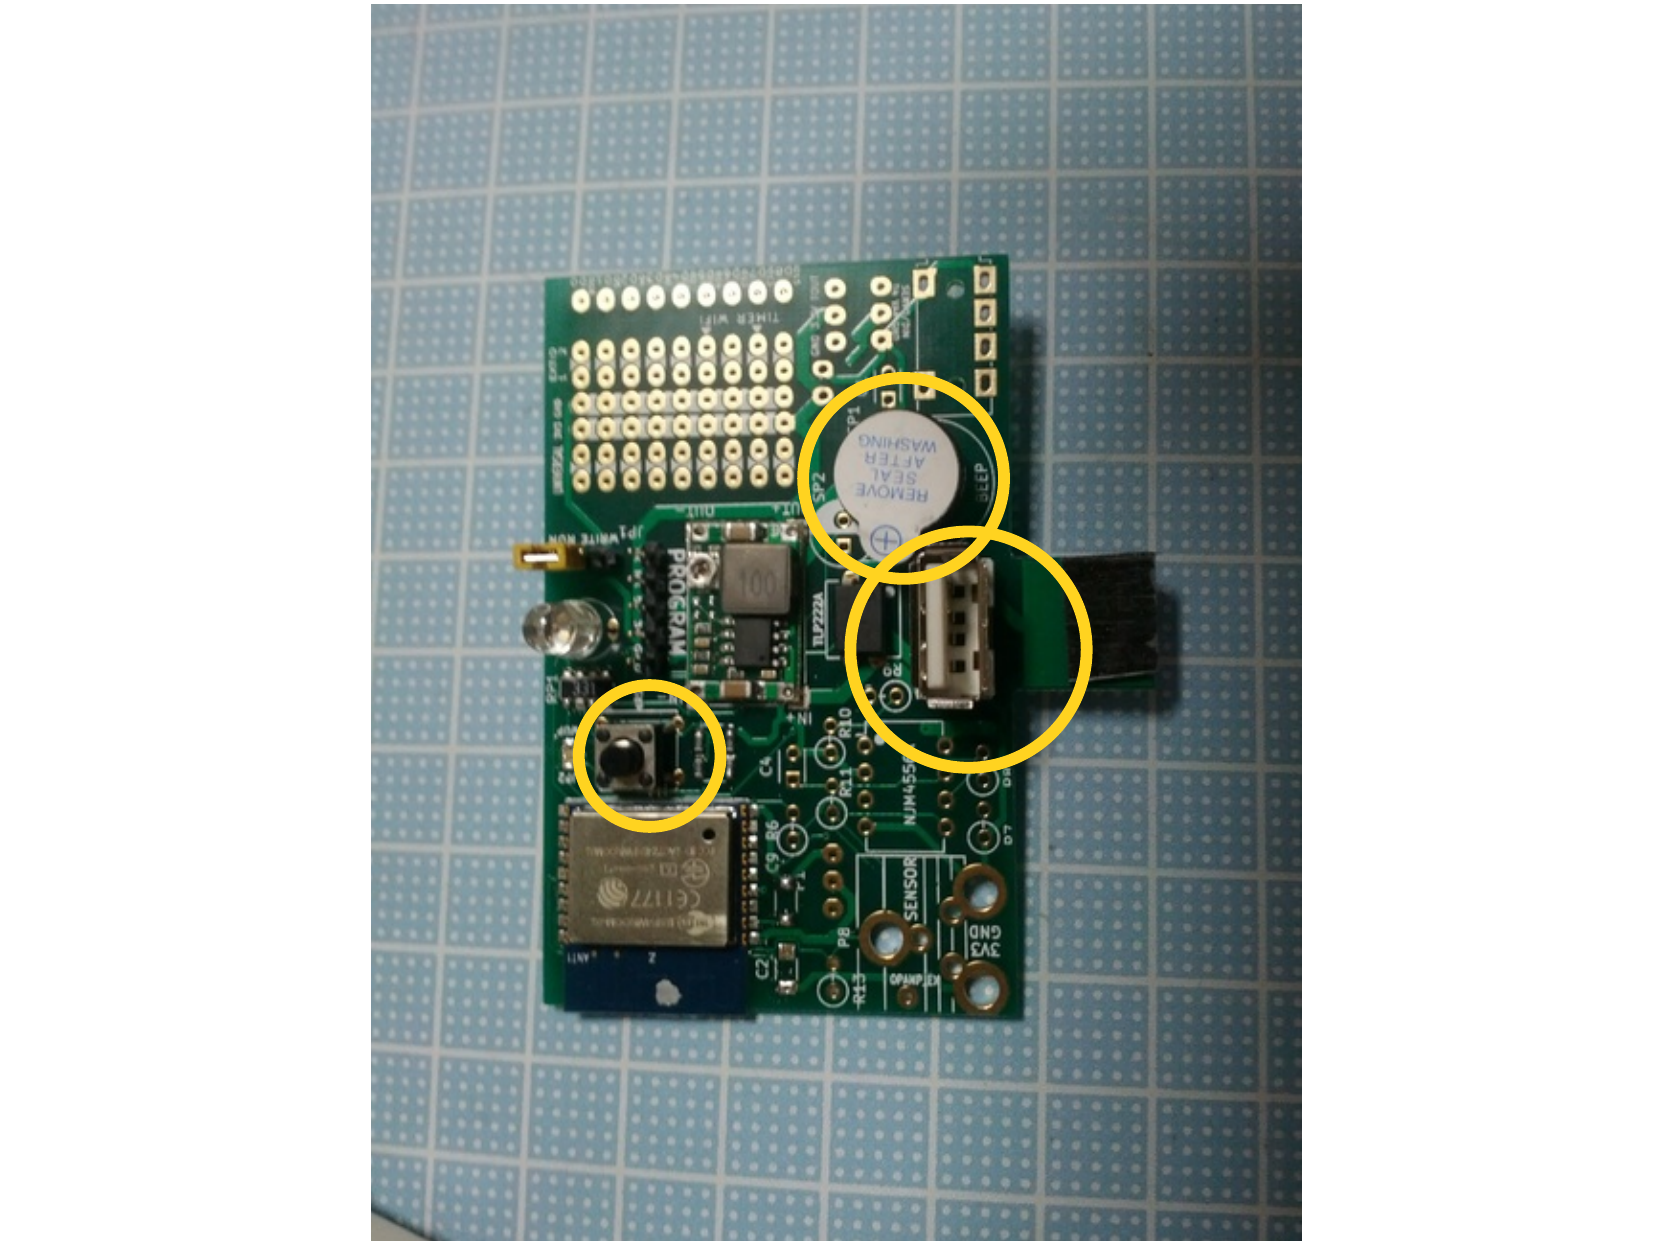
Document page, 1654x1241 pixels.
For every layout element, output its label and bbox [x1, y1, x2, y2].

picture [371, 4, 1302, 1241]
